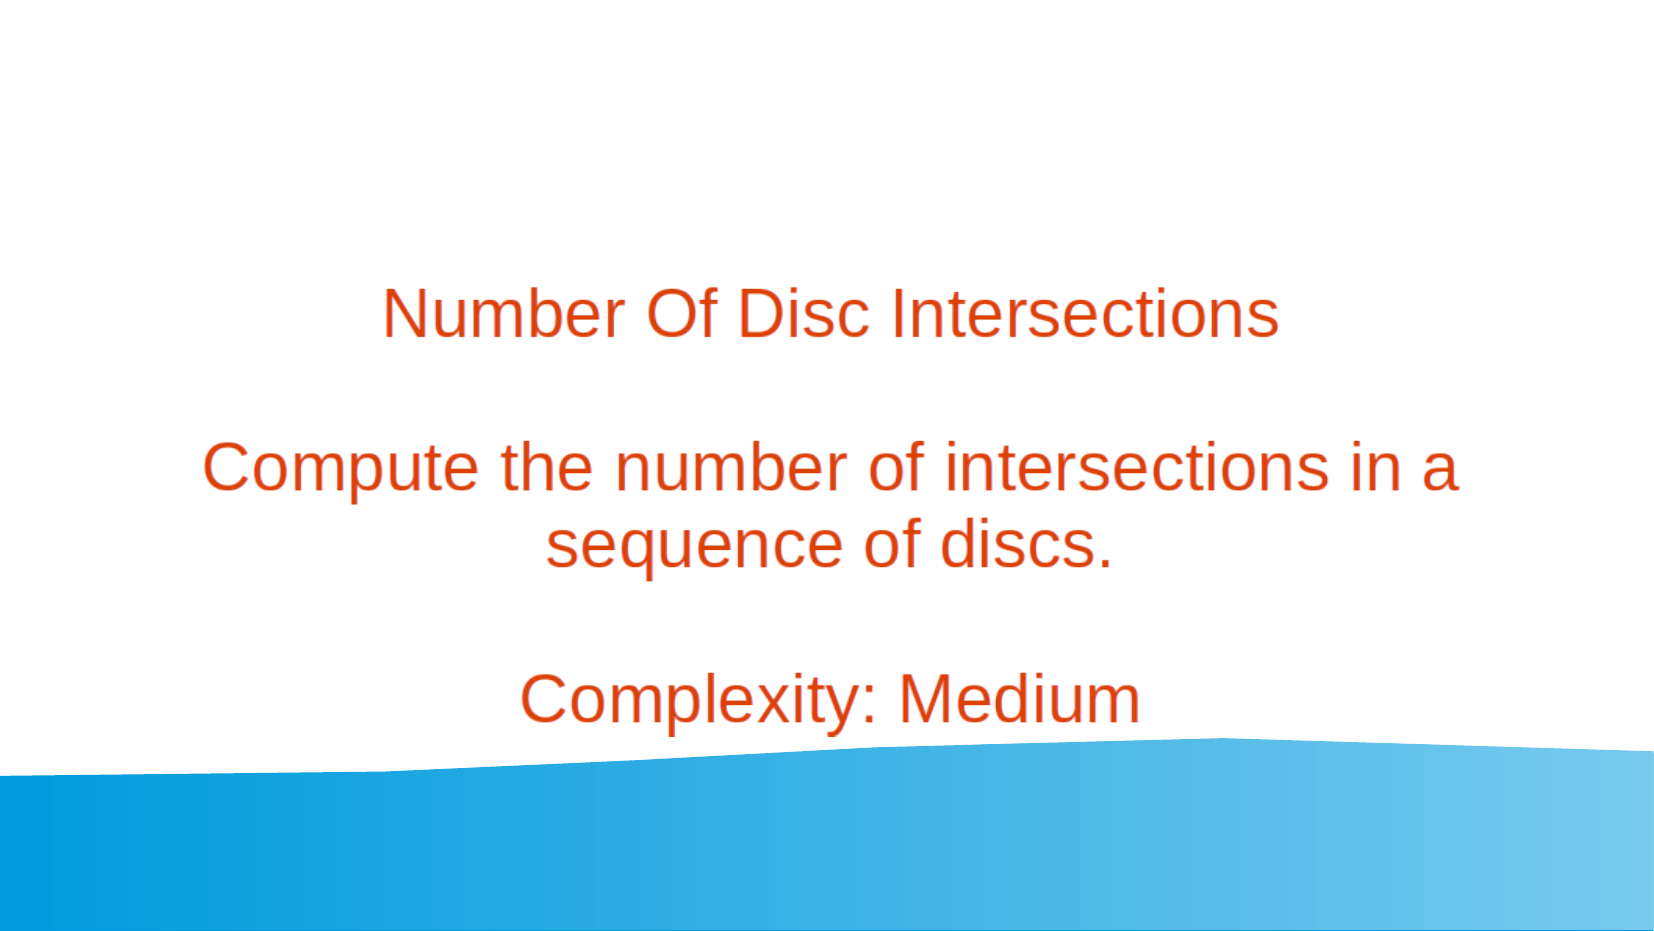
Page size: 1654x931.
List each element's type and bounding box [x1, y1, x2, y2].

picture [92, 198, 1570, 737]
